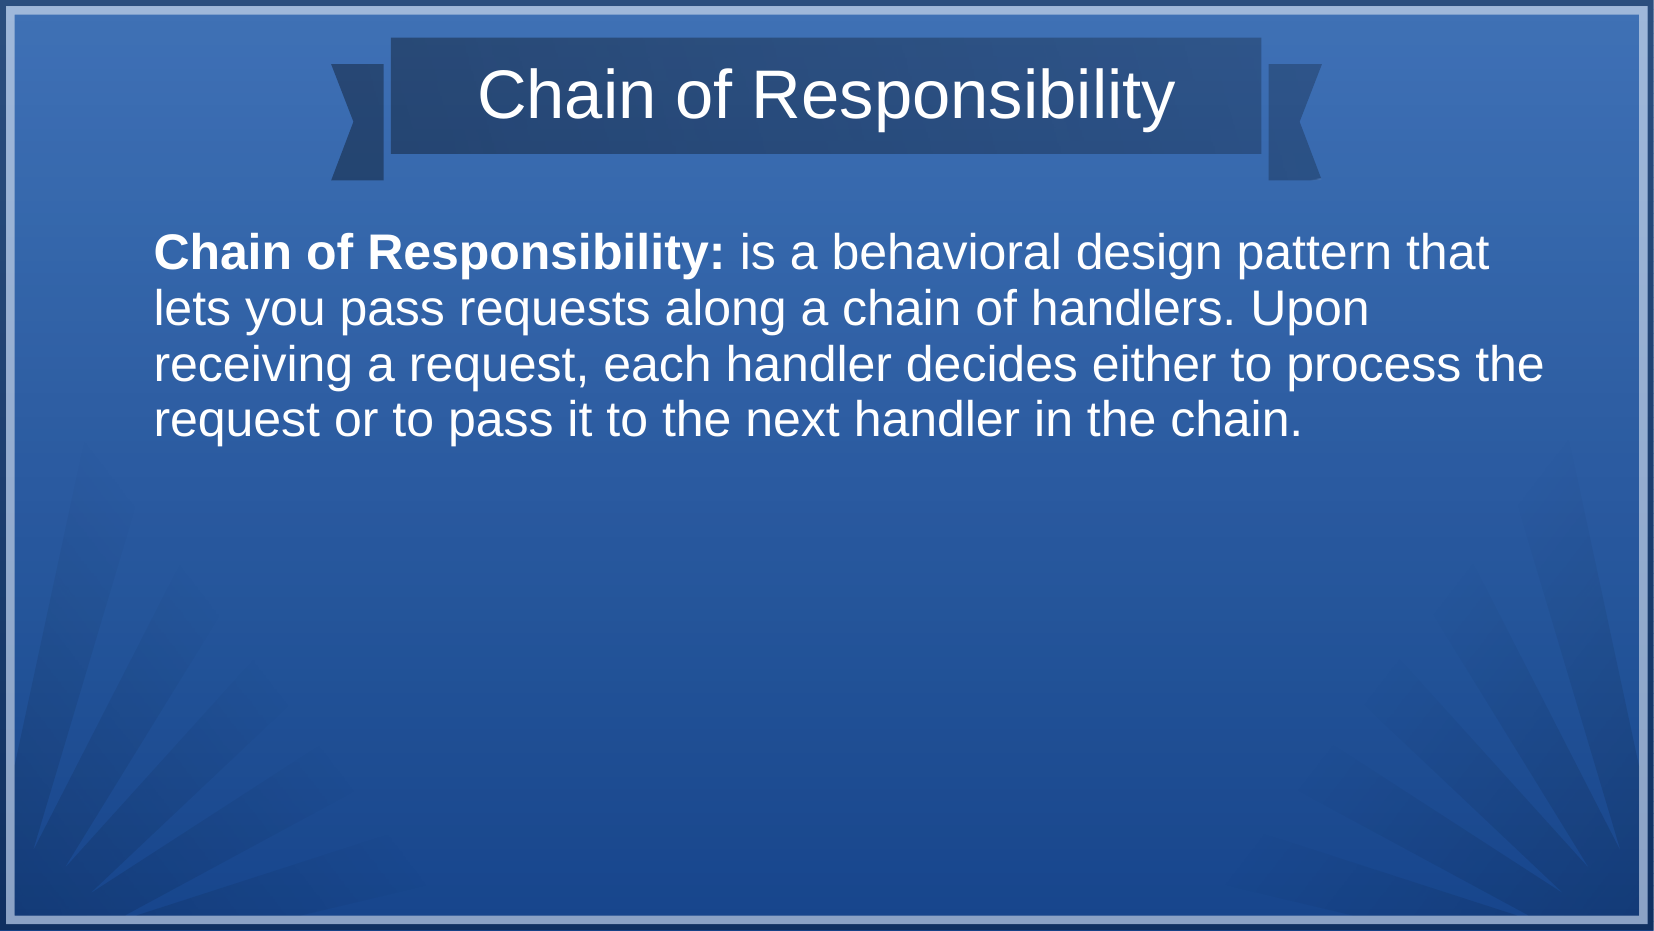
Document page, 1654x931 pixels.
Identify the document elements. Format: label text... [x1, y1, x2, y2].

list Chain of Responsibility: is a behavioral design pattern that lets you pass requests along a chain of handlers. Upon receiving a request, each handler decides either to process the request or to pass it to the next handler in the chain. [82, 224, 1571, 848]
title Chain of Responsibility [389, 35, 1264, 154]
